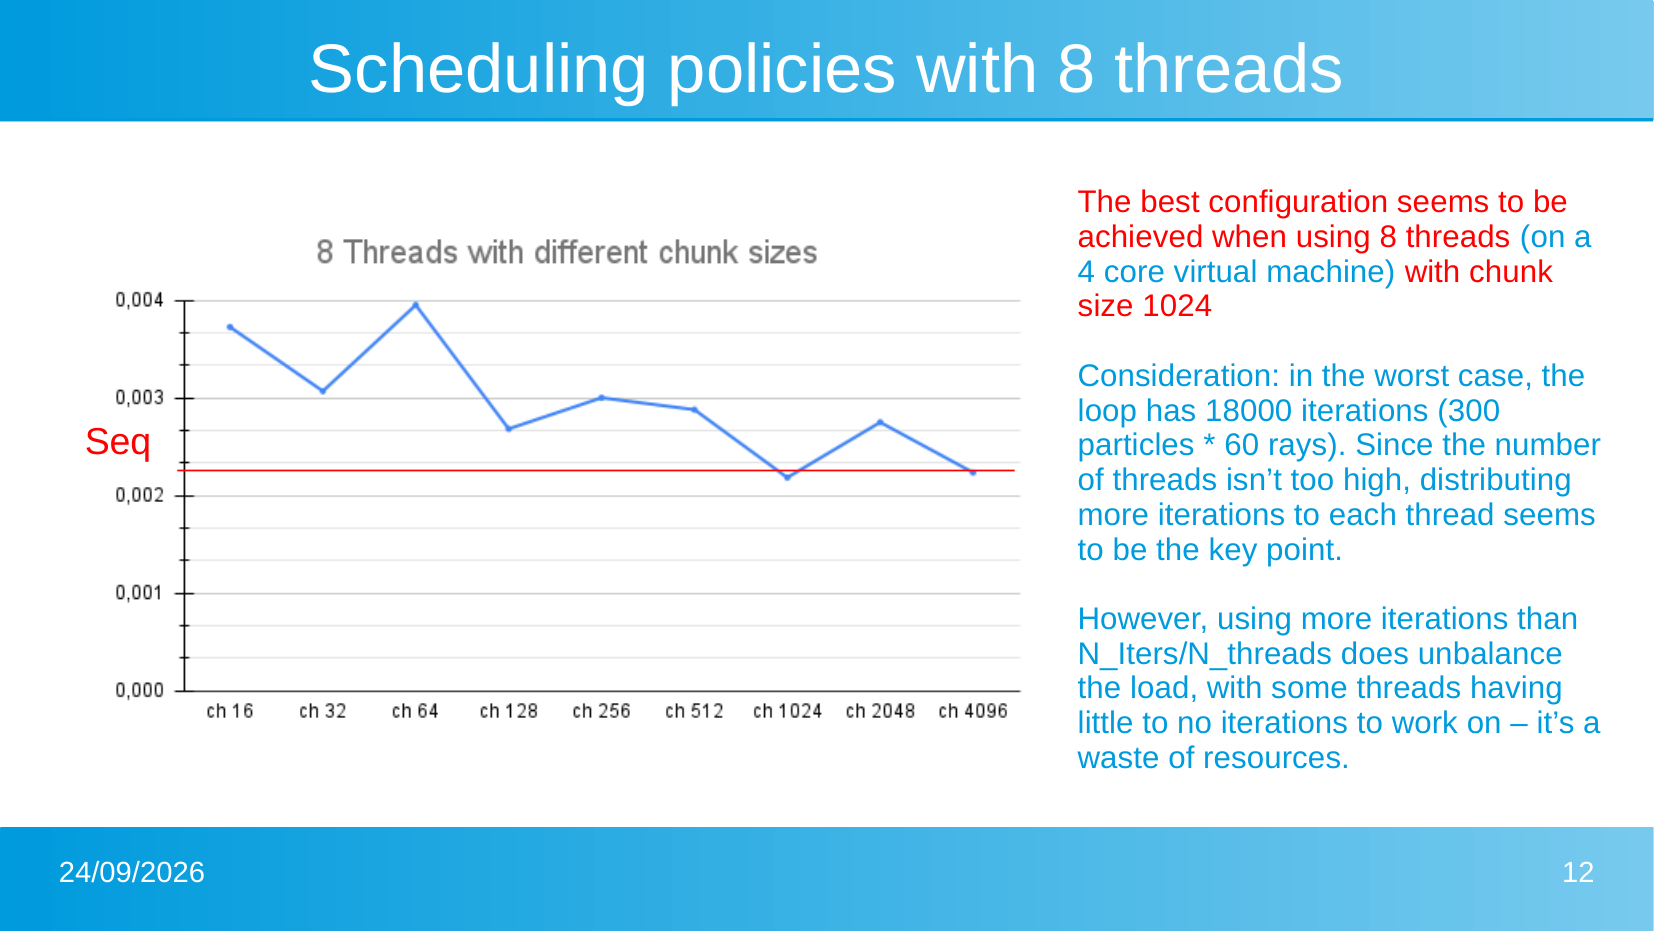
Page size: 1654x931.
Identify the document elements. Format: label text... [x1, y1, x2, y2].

title Scheduling policies with 8 threads [59, 29, 1595, 108]
text_box Seq [59, 413, 178, 473]
picture [88, 206, 1047, 750]
text_box The best configuration seems to be achieved when using 8 threads (on a 4 core virtual machine) with chunk size 1024 Consideration: in the worst case, the loop has 18000 iterations (300 particles * 60 rays). Since the number of threads isn’t too high, distributing more iterations to each thread seems to be the key point. However, using more iterations than N_Iters/N_threads does unbalance the load, with some threads having little to no iterations to work on – it’s a waste of resources. [1062, 177, 1625, 783]
